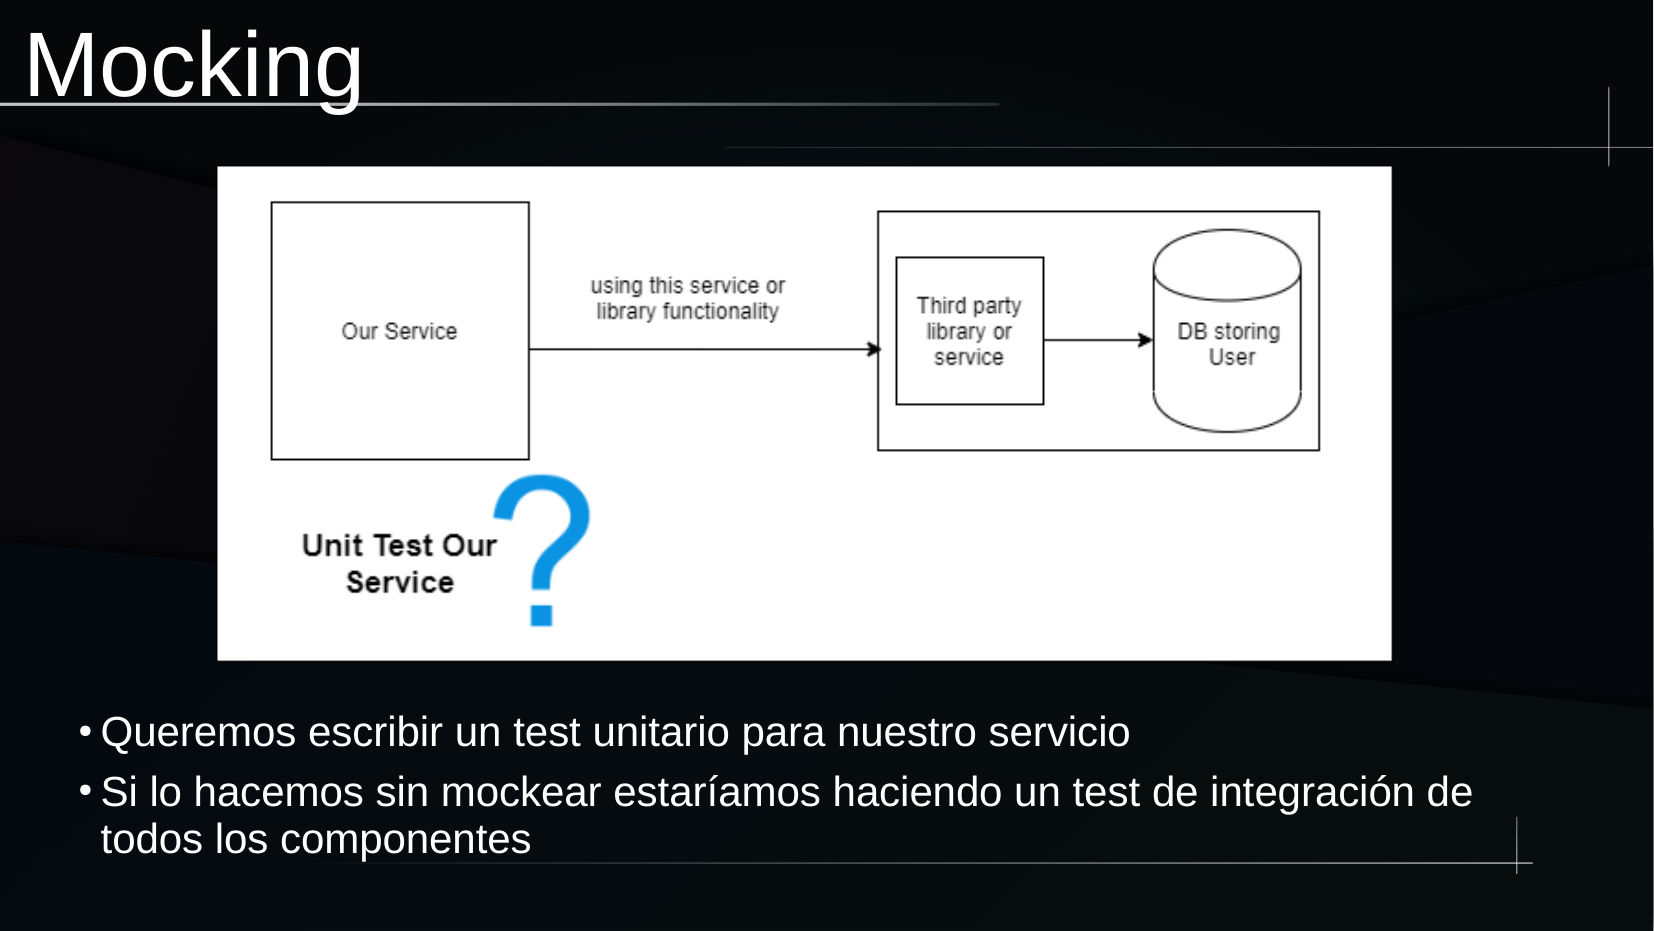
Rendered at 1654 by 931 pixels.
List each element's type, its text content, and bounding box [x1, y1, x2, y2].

picture [0, 0, 1654, 931]
list Queremos escribir un test unitario para nuestro servicio Si lo hacemos sin mockear estaríamos haciendo un test de integración de todos los componentes [70, 708, 1560, 863]
title Mocking [23, 11, 1589, 119]
